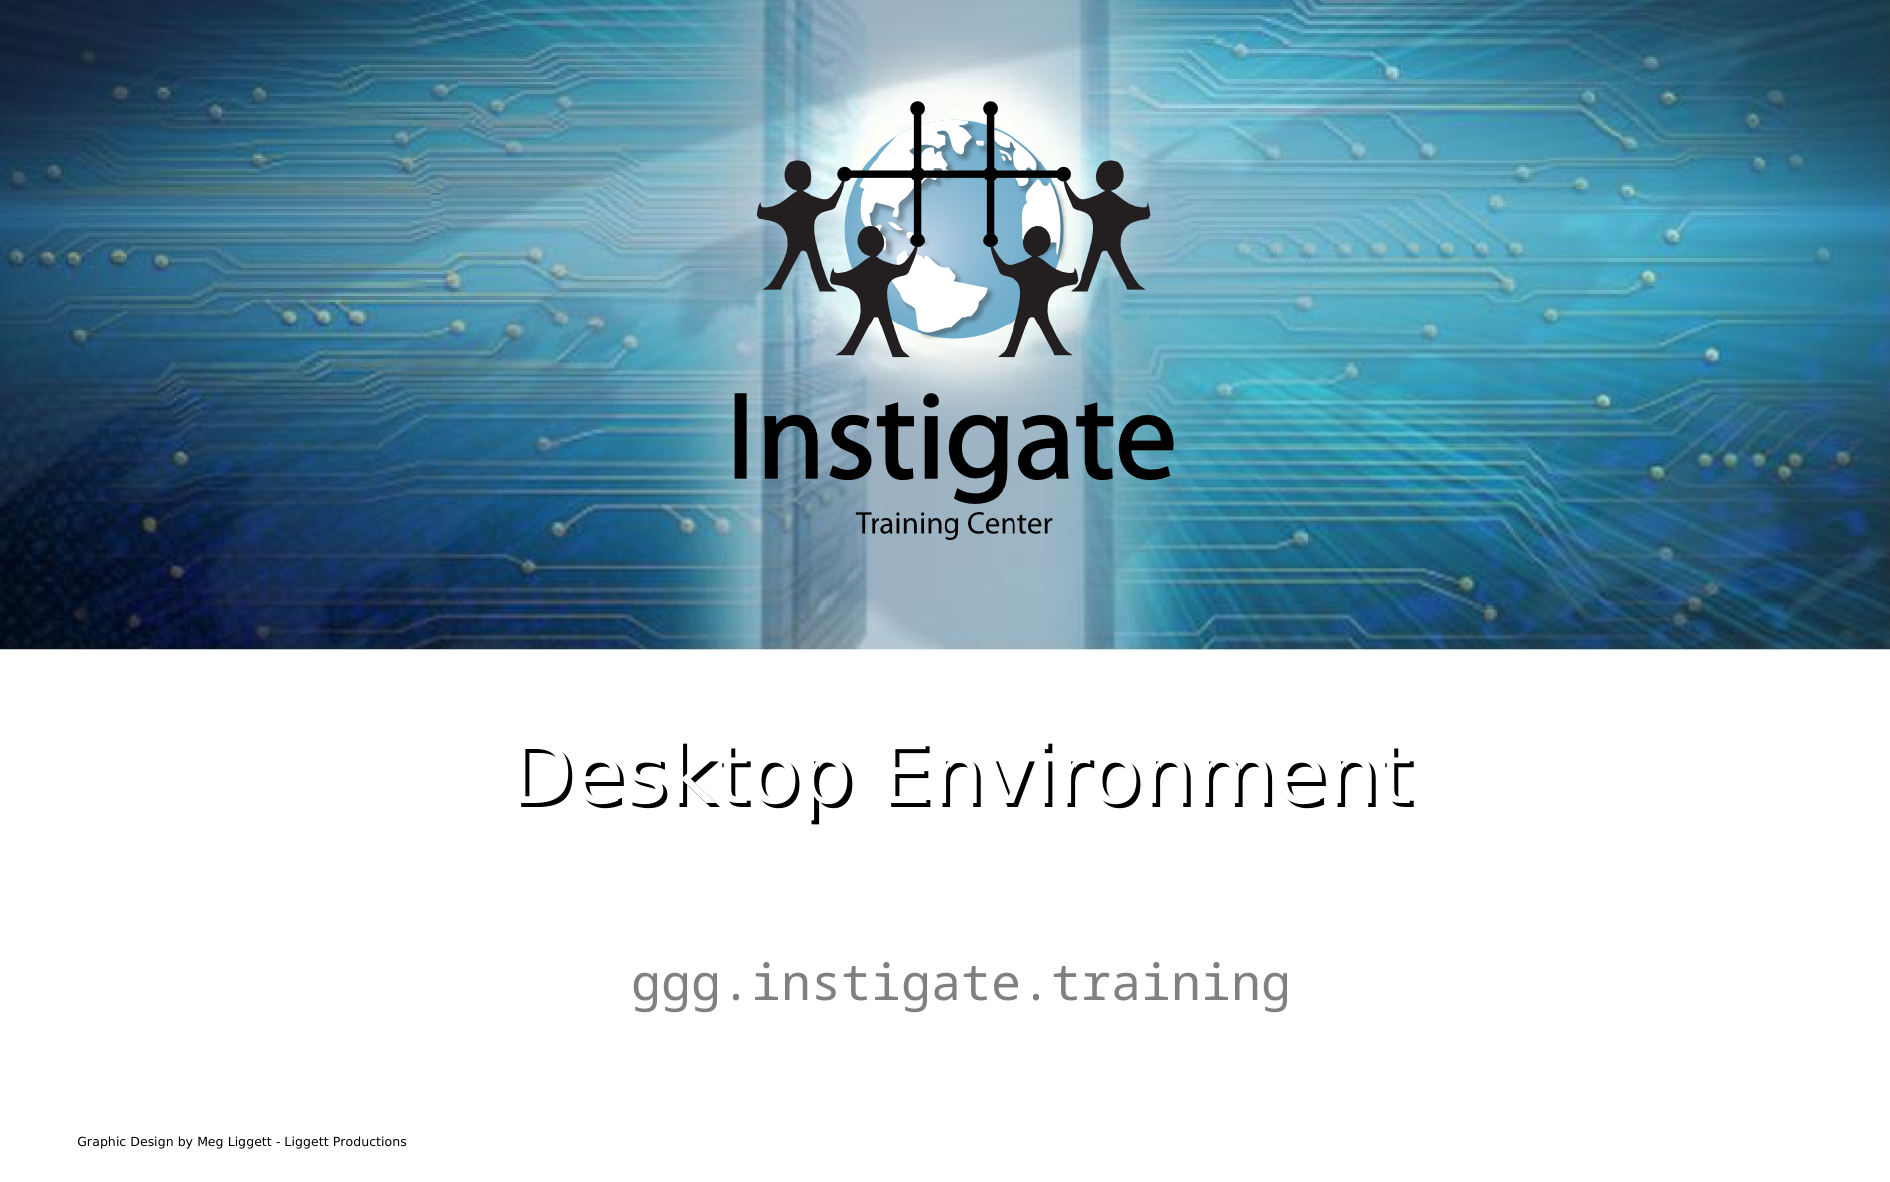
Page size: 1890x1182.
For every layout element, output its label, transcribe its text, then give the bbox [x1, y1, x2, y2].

subtitle Desktop Environment ggg.instigate.training [300, 726, 1623, 1056]
picture [0, 0, 1890, 650]
